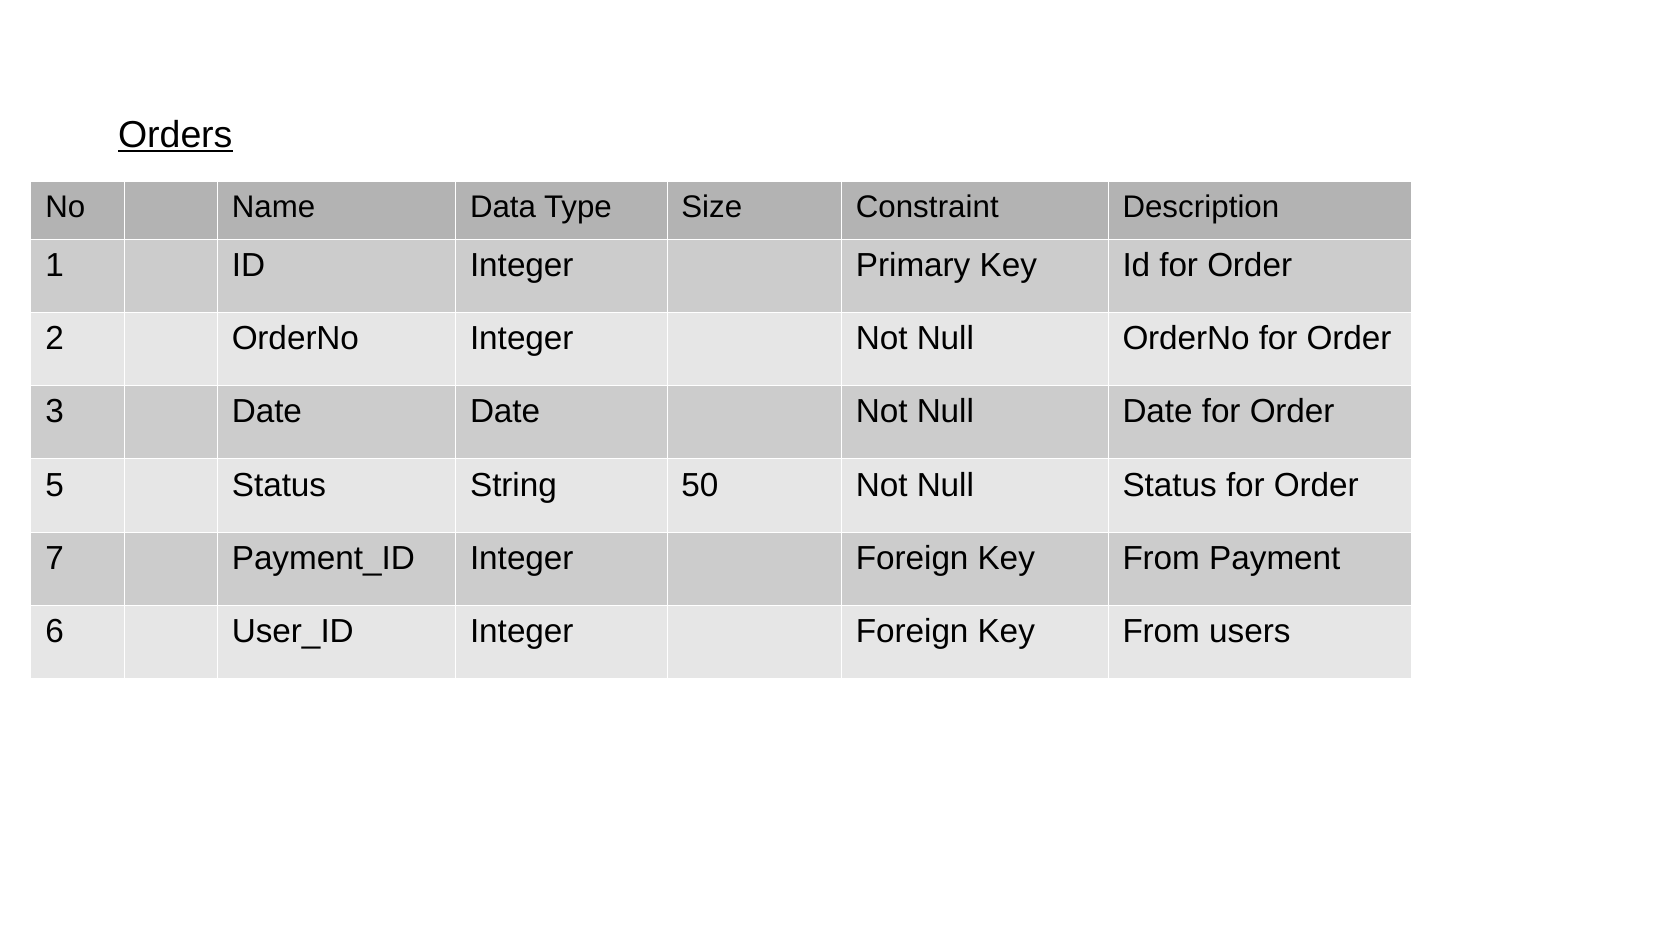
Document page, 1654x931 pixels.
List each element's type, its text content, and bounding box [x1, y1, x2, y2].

title Orders [118, 57, 449, 181]
table_cell Date [218, 386, 455, 458]
table_cell 6 [31, 606, 124, 678]
table_cell [668, 606, 841, 678]
table_cell 1 [31, 240, 124, 312]
table_cell Foreign Key [842, 606, 1108, 678]
table_cell String [456, 459, 667, 532]
table_cell Primary Key [842, 240, 1108, 312]
table_cell Status [218, 459, 455, 532]
table_cell Not Null [842, 386, 1108, 458]
table_header Name [218, 182, 455, 239]
table_cell Integer [456, 533, 667, 605]
table_cell Foreign Key [842, 533, 1108, 605]
table_cell [125, 533, 217, 605]
table_cell OrderNo [218, 313, 455, 385]
table_header No [31, 182, 124, 239]
table_cell Date [456, 386, 667, 458]
table_cell [125, 459, 217, 532]
table_cell Integer [456, 240, 667, 312]
table_cell [125, 606, 217, 678]
table_cell [668, 386, 841, 458]
table_cell [125, 240, 217, 312]
table_cell From Payment [1109, 533, 1411, 605]
table_cell Status for Order [1109, 459, 1411, 532]
table_header Size [668, 182, 841, 239]
table_cell 7 [31, 533, 124, 605]
table_cell Integer [456, 606, 667, 678]
table_cell Not Null [842, 313, 1108, 385]
table_cell [668, 533, 841, 605]
table_cell 50 [668, 459, 841, 532]
table_cell Date for Order [1109, 386, 1411, 458]
table_cell Payment_ID [218, 533, 455, 605]
table_header Constraint [842, 182, 1108, 239]
table_cell 3 [31, 386, 124, 458]
table_cell 2 [31, 313, 124, 385]
table_header [125, 182, 217, 239]
table_cell From users [1109, 606, 1411, 678]
table_cell [125, 313, 217, 385]
table_cell [125, 386, 217, 458]
table_cell Integer [456, 313, 667, 385]
table_cell ID [218, 240, 455, 312]
table_header Data Type [456, 182, 667, 239]
table_cell User_ID [218, 606, 455, 678]
table_cell Id for Order [1109, 240, 1411, 312]
table_cell OrderNo for Order [1109, 313, 1411, 385]
table_cell Not Null [842, 459, 1108, 532]
table_cell [668, 240, 841, 312]
table_cell 5 [31, 459, 124, 532]
table_cell [668, 313, 841, 385]
table_header Description [1109, 182, 1411, 239]
